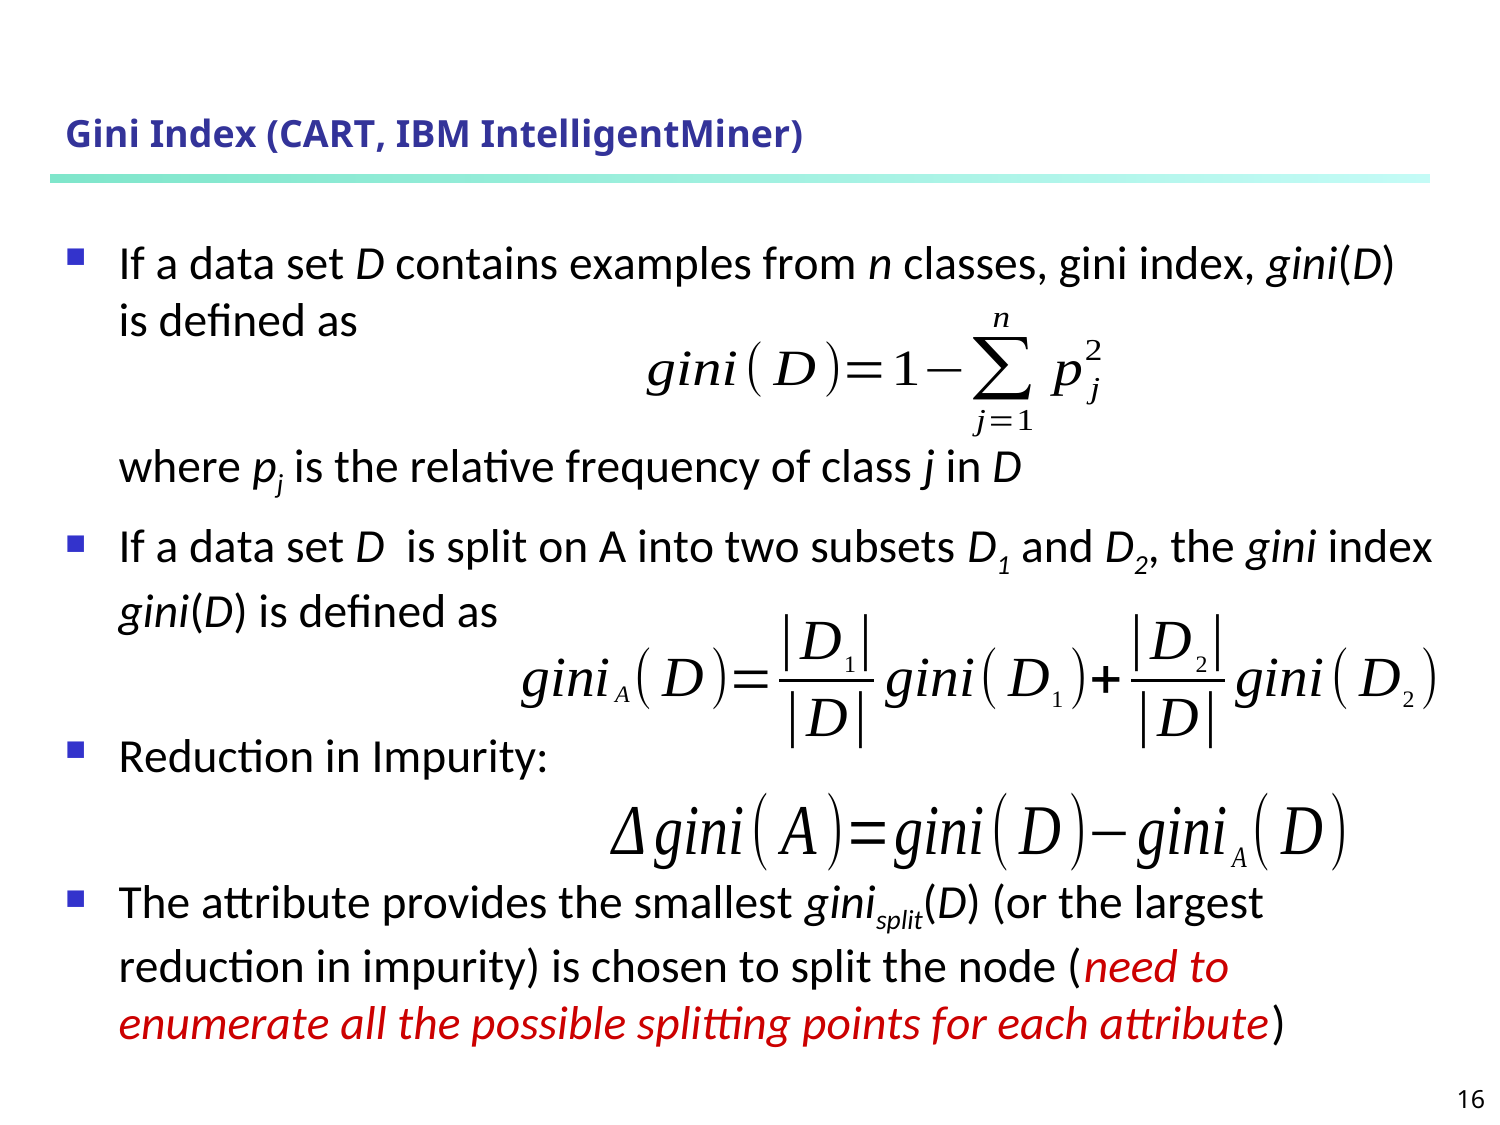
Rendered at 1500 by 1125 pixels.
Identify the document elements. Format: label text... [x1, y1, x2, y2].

chart [637, 299, 1113, 438]
text_box <number> [1187, 1062, 1500, 1125]
list If a data set D contains examples from n classes, gini index, gini(D) is defined as where pj is the relative frequency of class j in D If a data set D is split on A into two subsets D1 and D2, the gini index gini(D) is defined as Reduction in Impurity: The attribute provides the smallest ginisplit(D) (or the largest reduction in impurity) is chosen to split the node (need to enumerate all the possible splitting points for each attribute) [50, 224, 1450, 1063]
chart [512, 609, 1449, 751]
title Gini Index (CART, IBM IntelligentMiner) [50, 62, 1429, 163]
chart [600, 789, 1358, 876]
